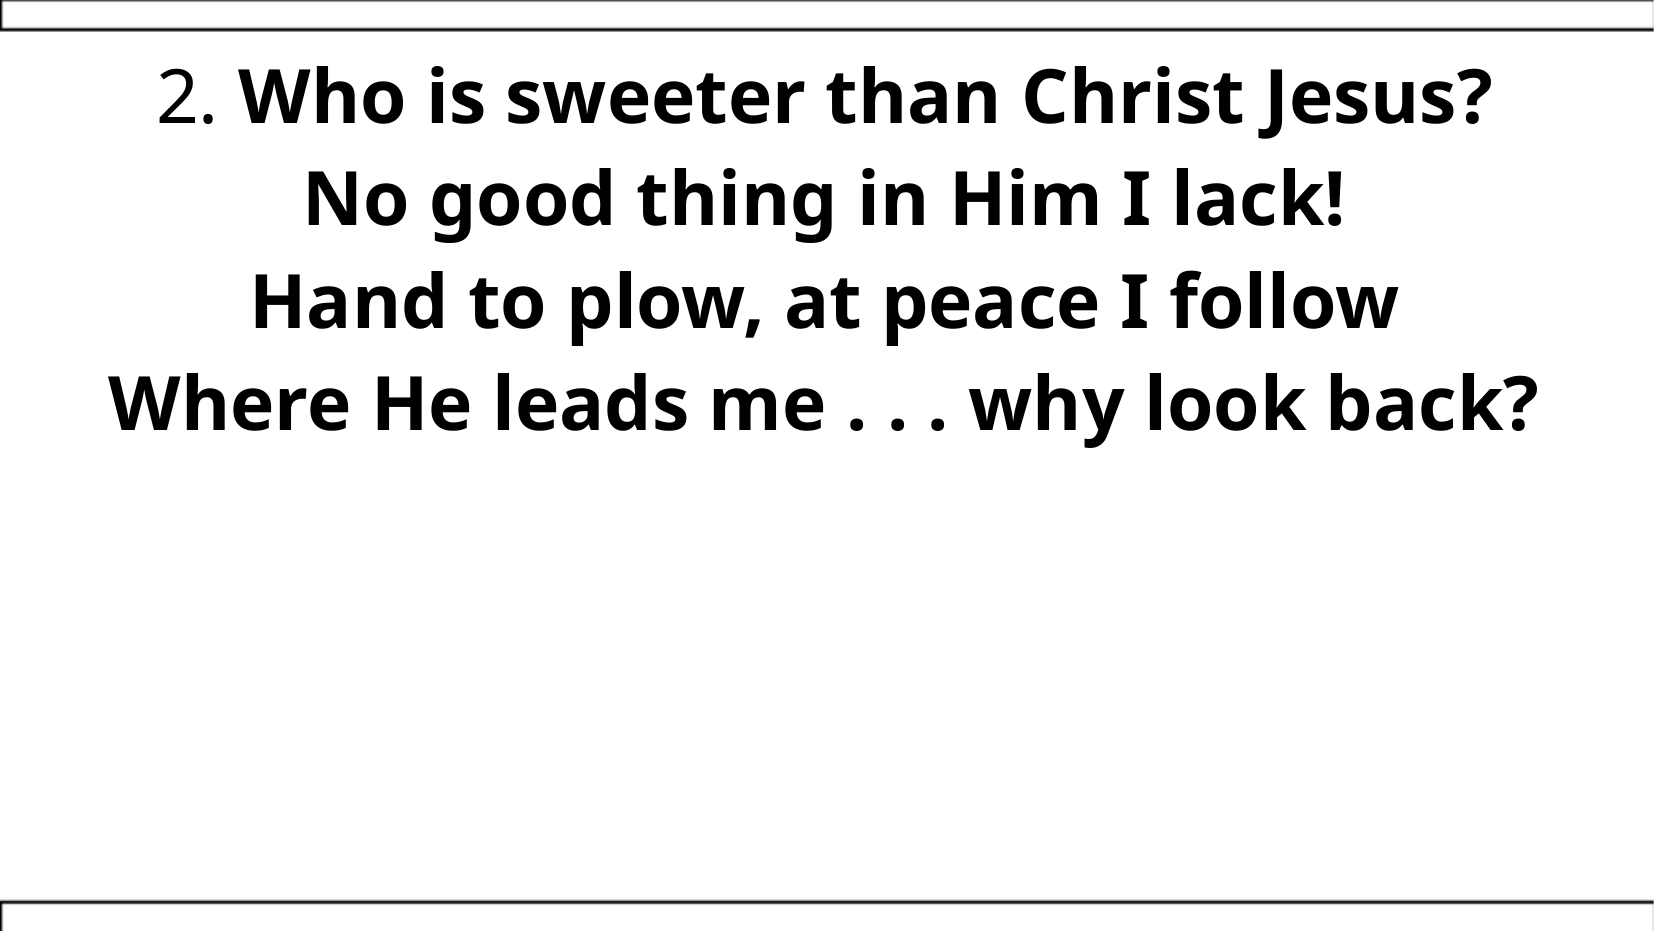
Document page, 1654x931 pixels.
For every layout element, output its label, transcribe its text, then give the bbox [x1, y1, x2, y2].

text_box 2. Who is sweeter than Christ Jesus? No good thing in Him I lack! Hand to plow, at peace I follow Where He leads me . . . why look back? [90, 35, 1561, 451]
picture [0, 0, 1654, 931]
